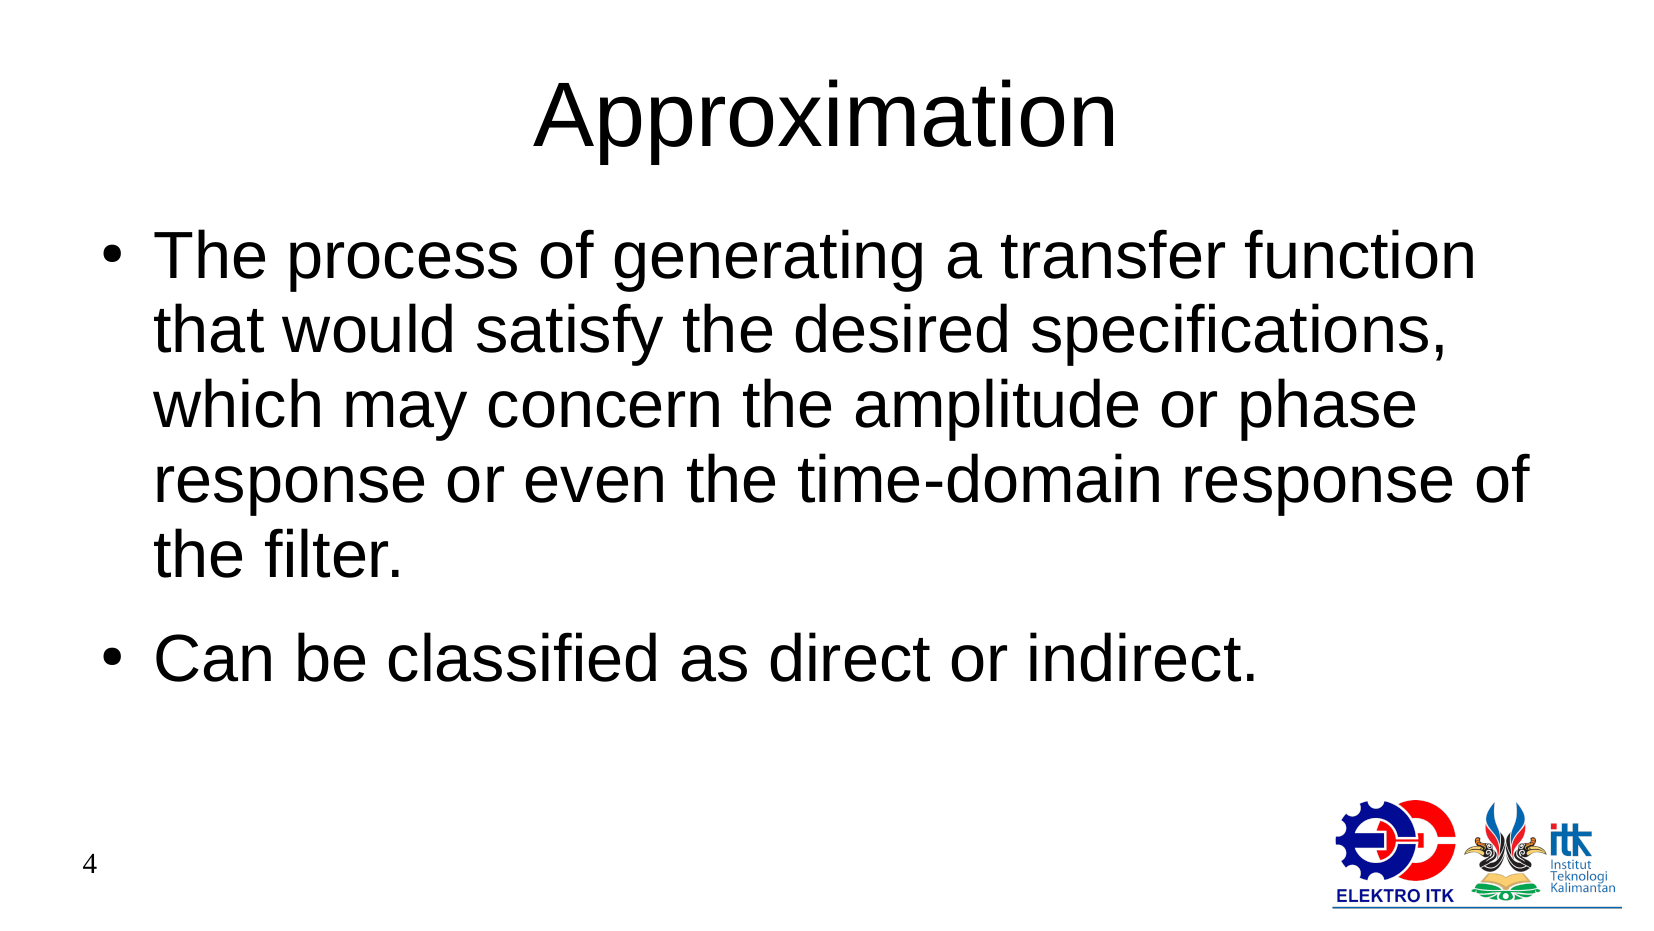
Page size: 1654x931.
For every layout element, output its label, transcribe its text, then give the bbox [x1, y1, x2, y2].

title Approximation [82, 37, 1571, 193]
picture [1332, 800, 1622, 918]
list The process of generating a transfer function that would satisfy the desired speciﬁcations, which may concern the amplitude or phase response or even the time-domain response of the ﬁlter. Can be classiﬁed as direct or indirect. [82, 217, 1571, 758]
